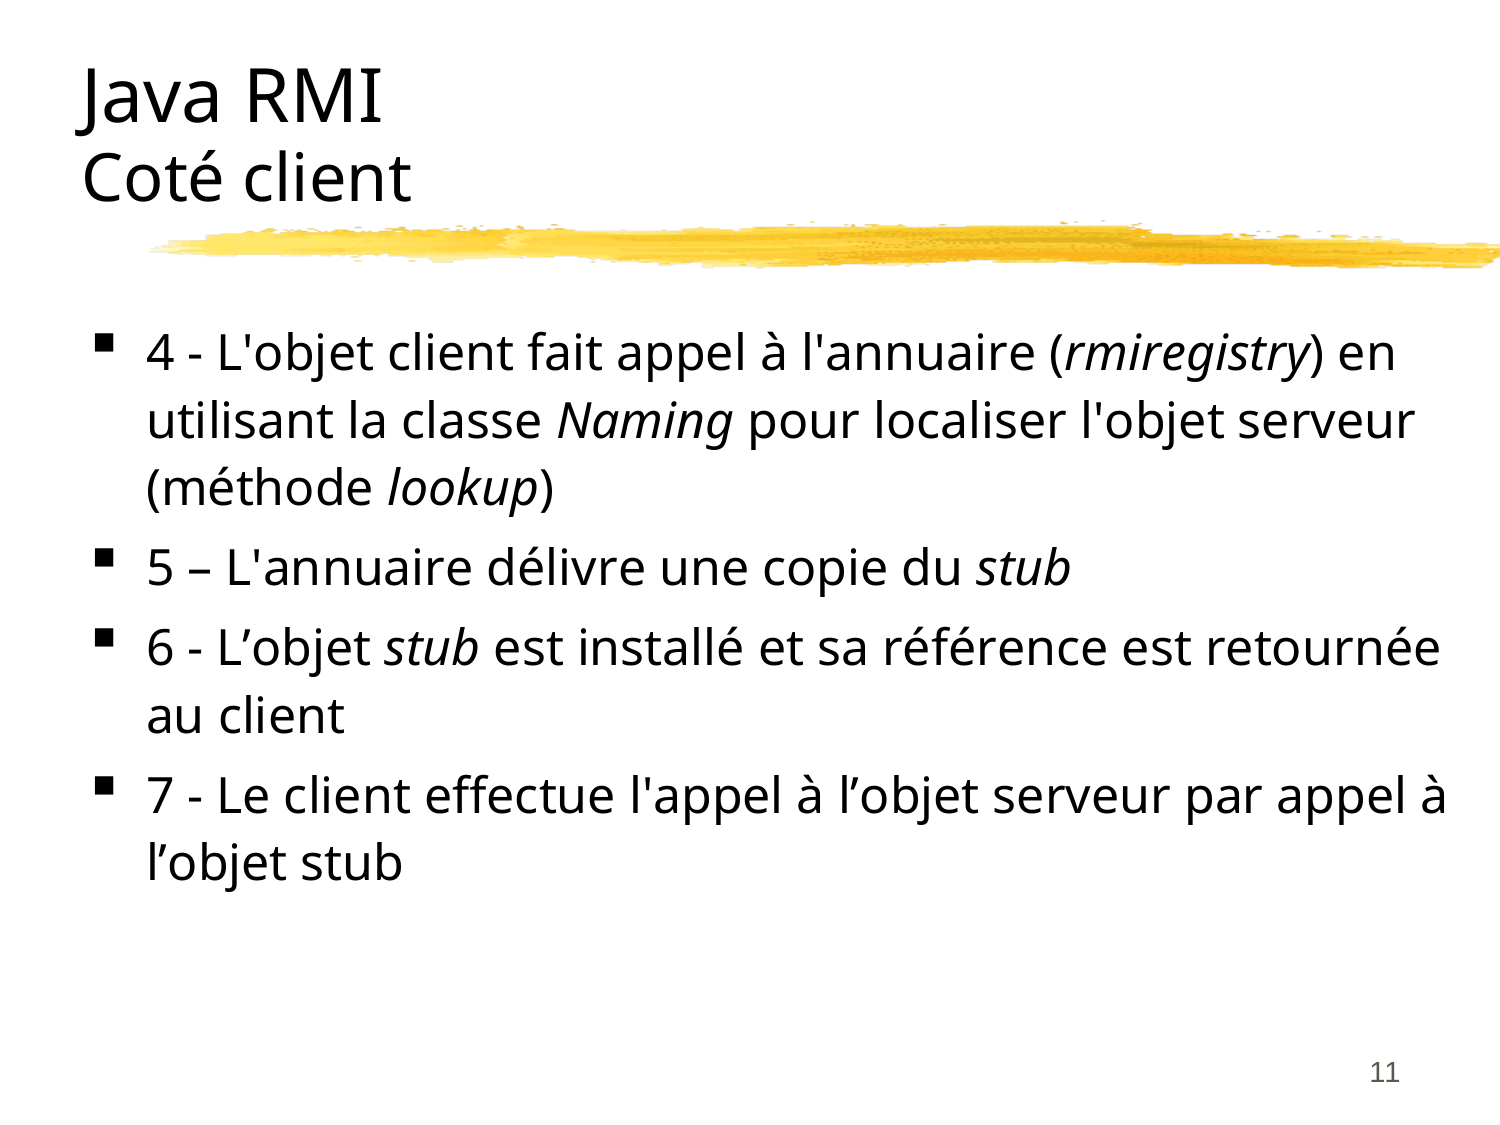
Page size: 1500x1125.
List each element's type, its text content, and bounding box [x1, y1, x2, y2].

picture [150, 215, 1500, 279]
title Java RMI Coté client [66, 23, 1342, 225]
list 4 - L'objet client fait appel à l'annuaire (rmiregistry) en utilisant la classe Naming pour localiser l'objet serveur (méthode lookup) 5 – L'annuaire délivre une copie du stub 6 - L’objet stub est installé et sa référence est retournée au client 7 - Le client effectue l'appel à l’objet serveur par appel à l’objet stub [75, 309, 1475, 994]
